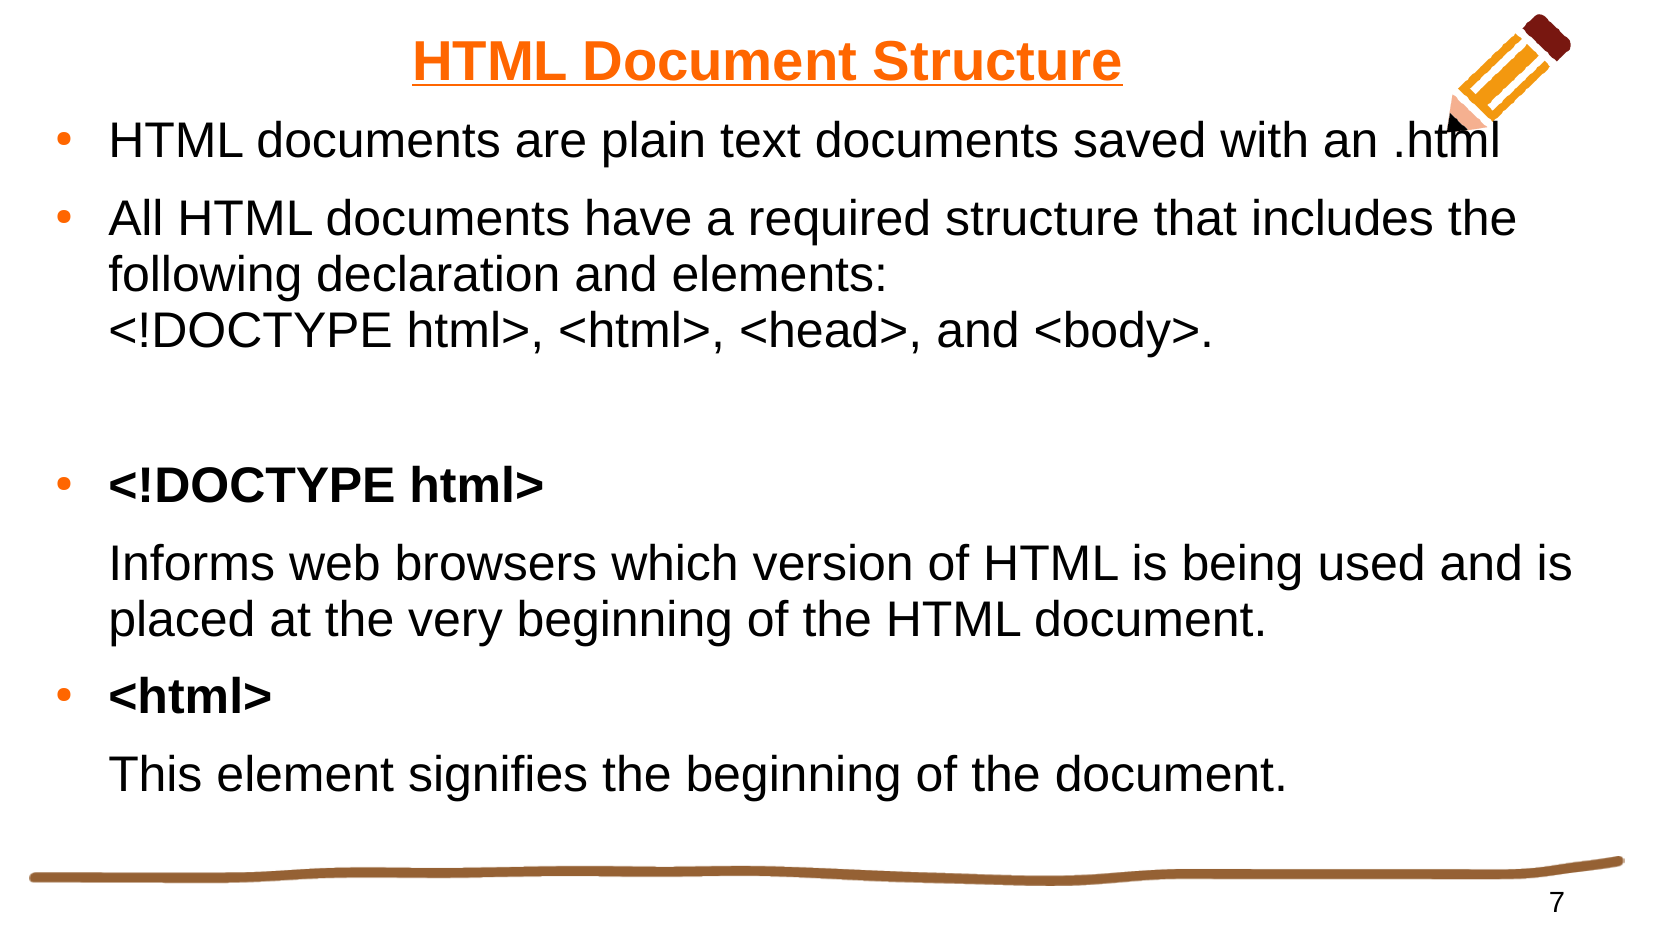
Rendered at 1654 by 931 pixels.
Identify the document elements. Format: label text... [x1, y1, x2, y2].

list HTML documents are plain text documents saved with an .html All HTML documents have a required structure that includes the following declaration and elements: <!DOCTYPE html>, <html>, <head>, and <body>. <!DOCTYPE html> Informs web browsers which version of HTML is being used and is placed at the very beginning of the HTML document. <html> This element signifies the beginning of the document. [37, 112, 1576, 857]
picture [29, 856, 1625, 886]
title HTML Document Structure [88, 9, 1447, 112]
picture [1447, 14, 1571, 112]
